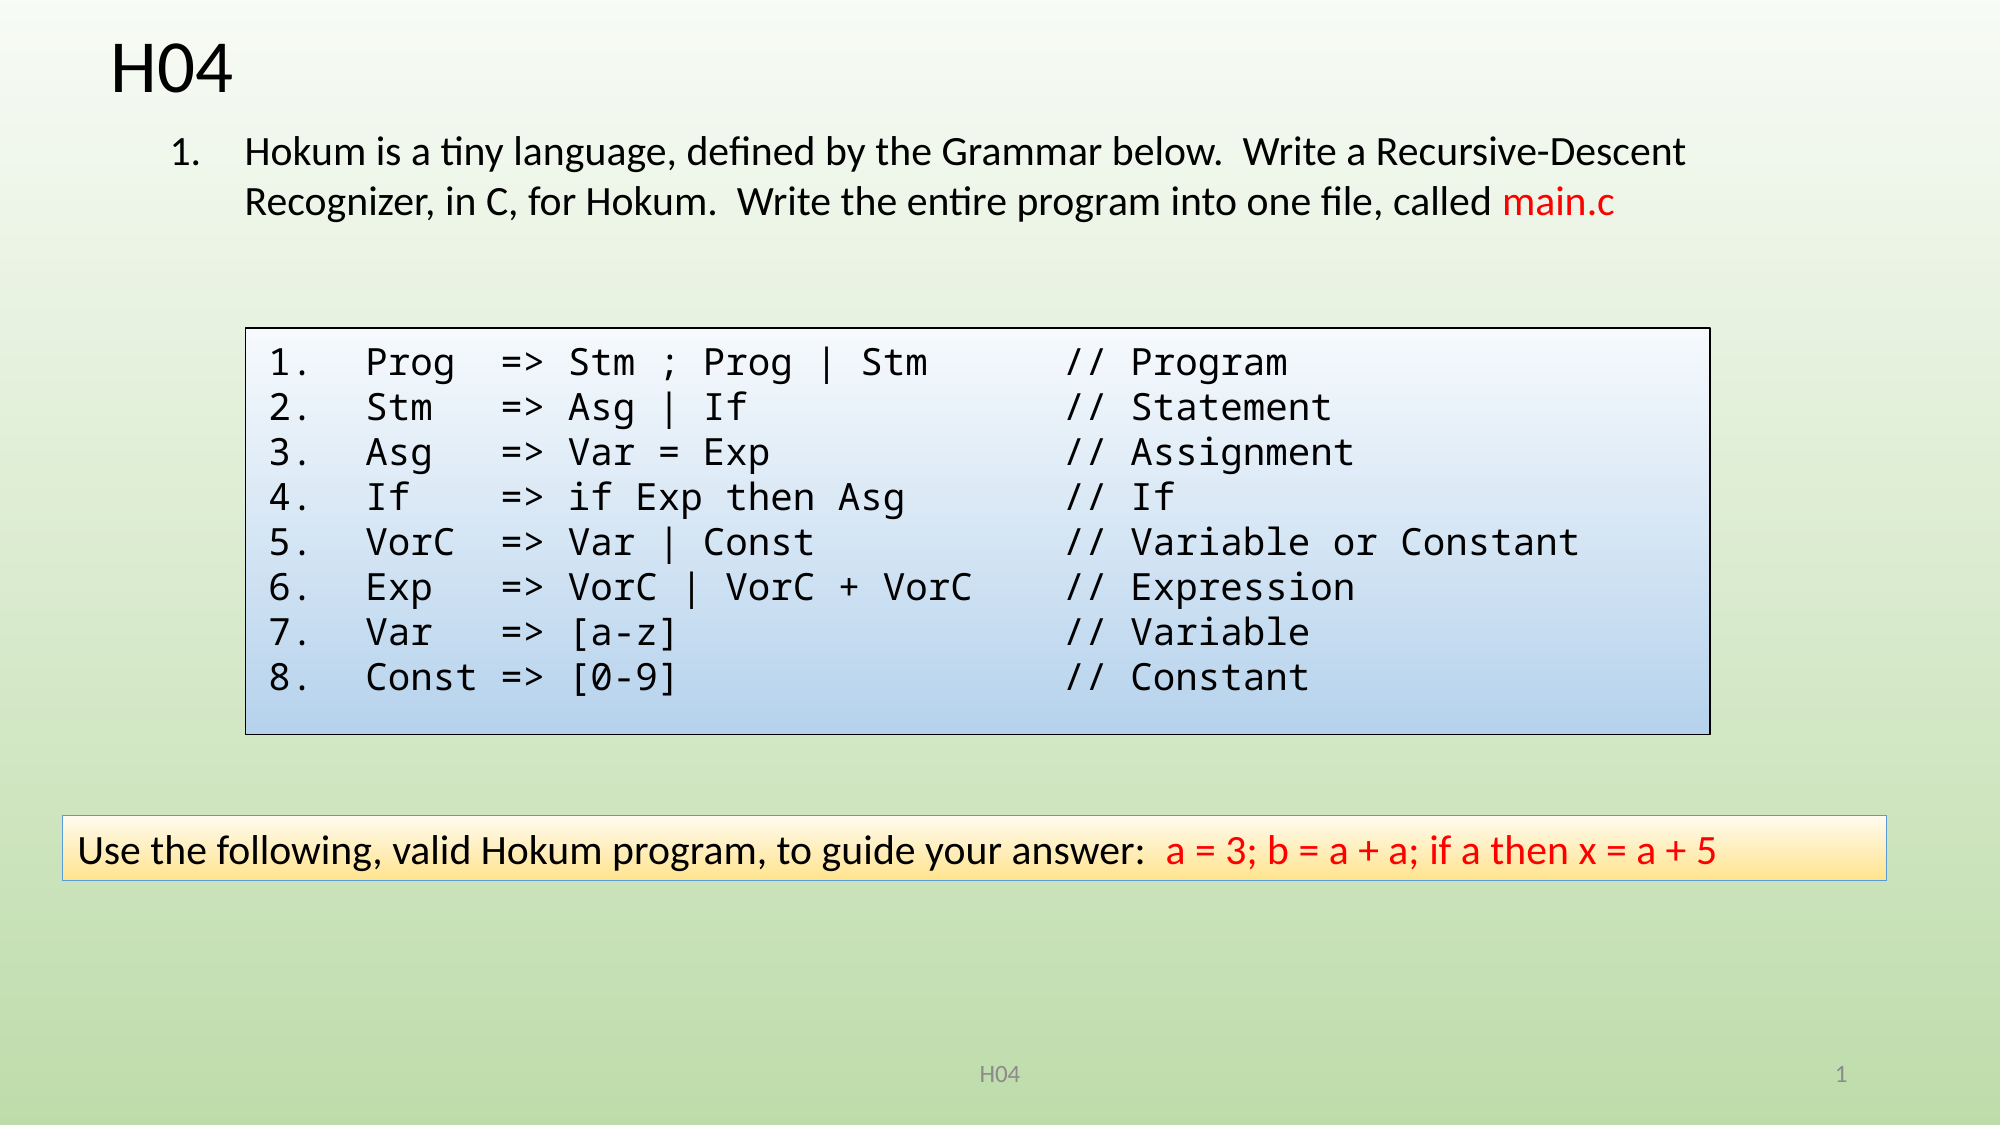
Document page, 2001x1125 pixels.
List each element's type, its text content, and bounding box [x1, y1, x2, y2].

slide_number <number> [1412, 1042, 1863, 1103]
text_box Use the following, valid Hokum program, to guide your answer: a = 3; b = a + a; if a then x = a + 5 [62, 815, 1887, 881]
text_box Prog => Stm ; Prog | Stm // Program Stm => Asg | If // Statement Asg => Var = Exp // Assignment If => if Exp then Asg // If VorC => Var | Const // Variable or Constant Exp => VorC | VorC + VorC // Expression Var => [a-z] // Variable Const => [0-9] // Constant [245, 328, 1710, 735]
text_box Hokum is a tiny language, defined by the Grammar below. Write a Recursive-Descent Recognizer, in C, for Hokum. Write the entire program into one file, called main.c [154, 116, 1795, 232]
text_box H04 [96, 10, 1804, 116]
footer H04 [662, 1042, 1338, 1103]
